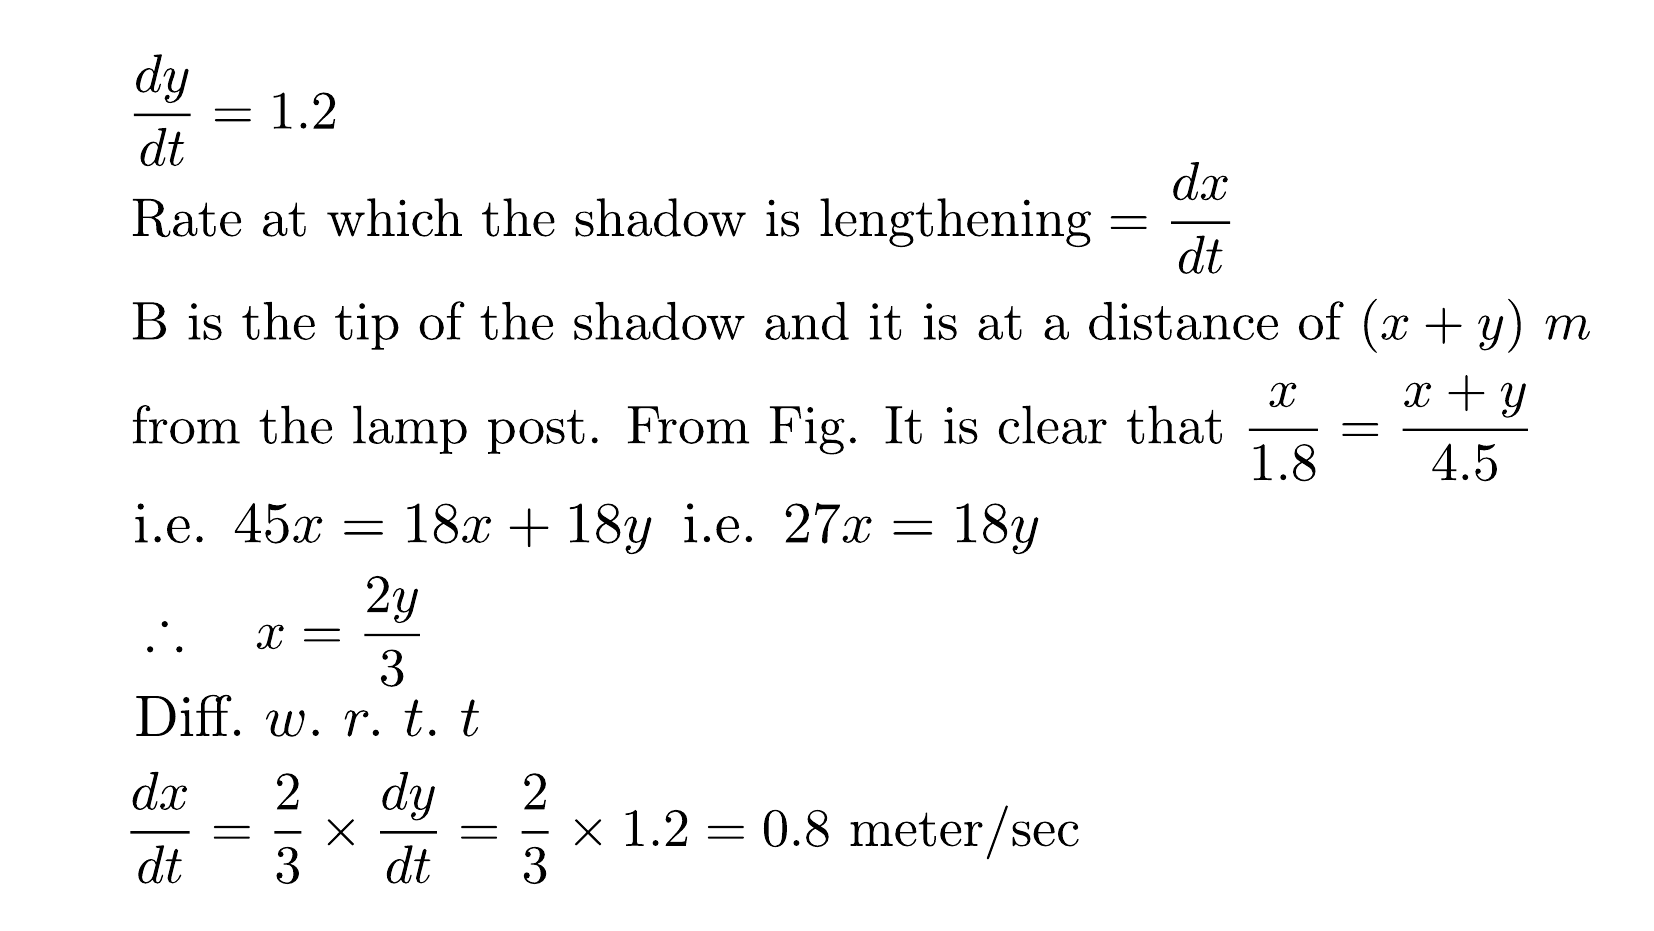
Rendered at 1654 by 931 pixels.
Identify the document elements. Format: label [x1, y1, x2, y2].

text_box [1248, 375, 1528, 482]
text_box [136, 694, 479, 737]
title [59, 41, 1619, 898]
text_box [147, 621, 183, 653]
text_box [132, 198, 1092, 248]
text_box [684, 502, 1039, 555]
text_box [135, 502, 652, 555]
text_box [1110, 162, 1231, 274]
text_box [130, 771, 1079, 885]
text_box [132, 298, 1590, 353]
text_box [256, 575, 420, 687]
text_box [133, 54, 336, 167]
text_box [132, 405, 1222, 455]
